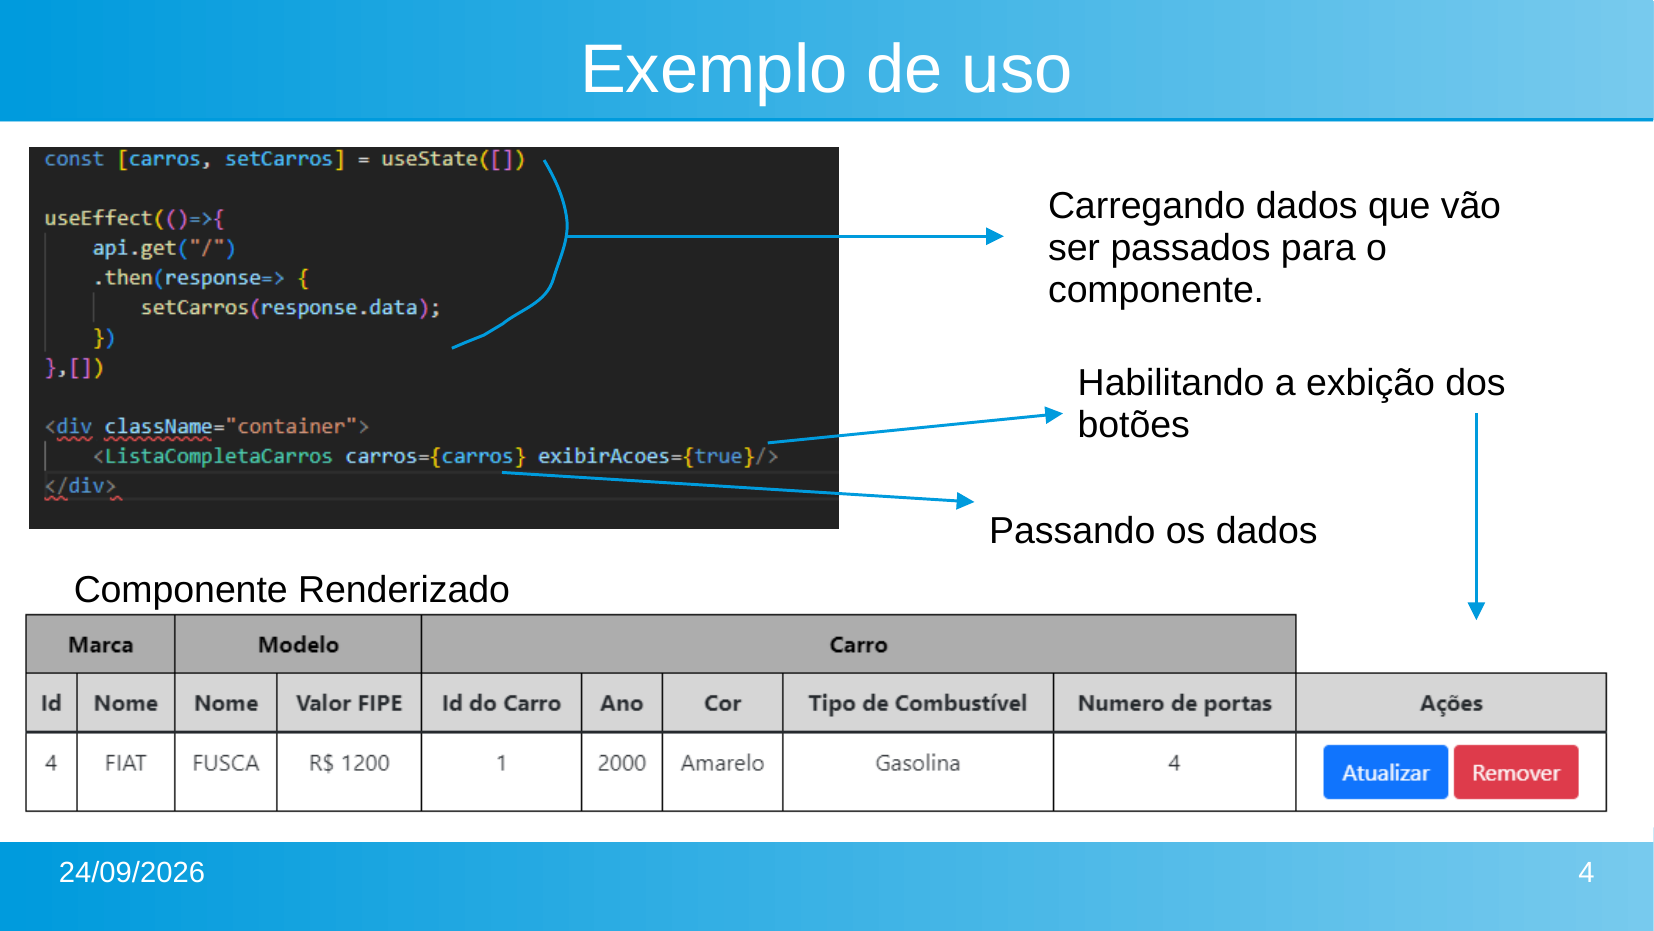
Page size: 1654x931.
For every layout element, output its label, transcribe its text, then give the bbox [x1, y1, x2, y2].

text_box Carregando dados que vão ser passados para o componente. [1033, 177, 1536, 318]
picture [0, 590, 1654, 842]
text_box Habilitando a exbição dos botões [1062, 354, 1536, 454]
text_box Componente Renderizado [59, 561, 798, 618]
picture [29, 147, 839, 529]
title Exemplo de uso [59, 29, 1595, 108]
text_box Passando os dados [974, 501, 1447, 559]
